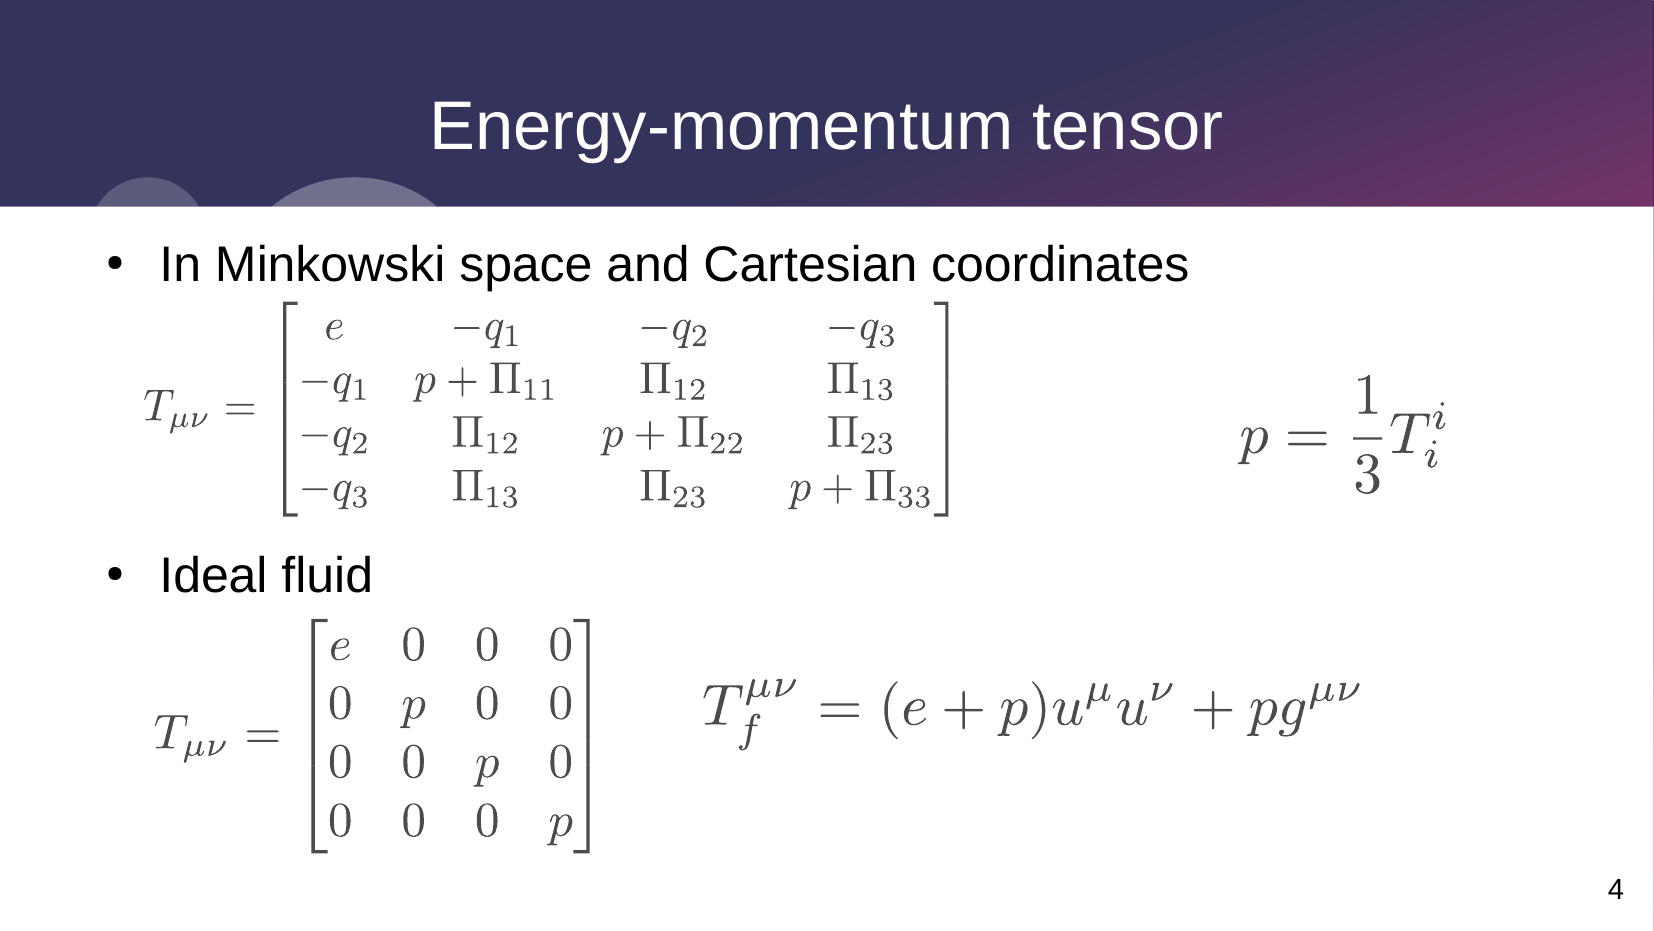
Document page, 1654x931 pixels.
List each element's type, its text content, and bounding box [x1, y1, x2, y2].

text_box [144, 301, 949, 517]
title Energy-momentum tensor [88, 44, 1565, 207]
text_box [1237, 375, 1446, 495]
text_box [703, 678, 1360, 751]
list In Minkowski space and Cartesian coordinates Ideal fluid [88, 236, 1565, 827]
text_box [154, 618, 590, 854]
